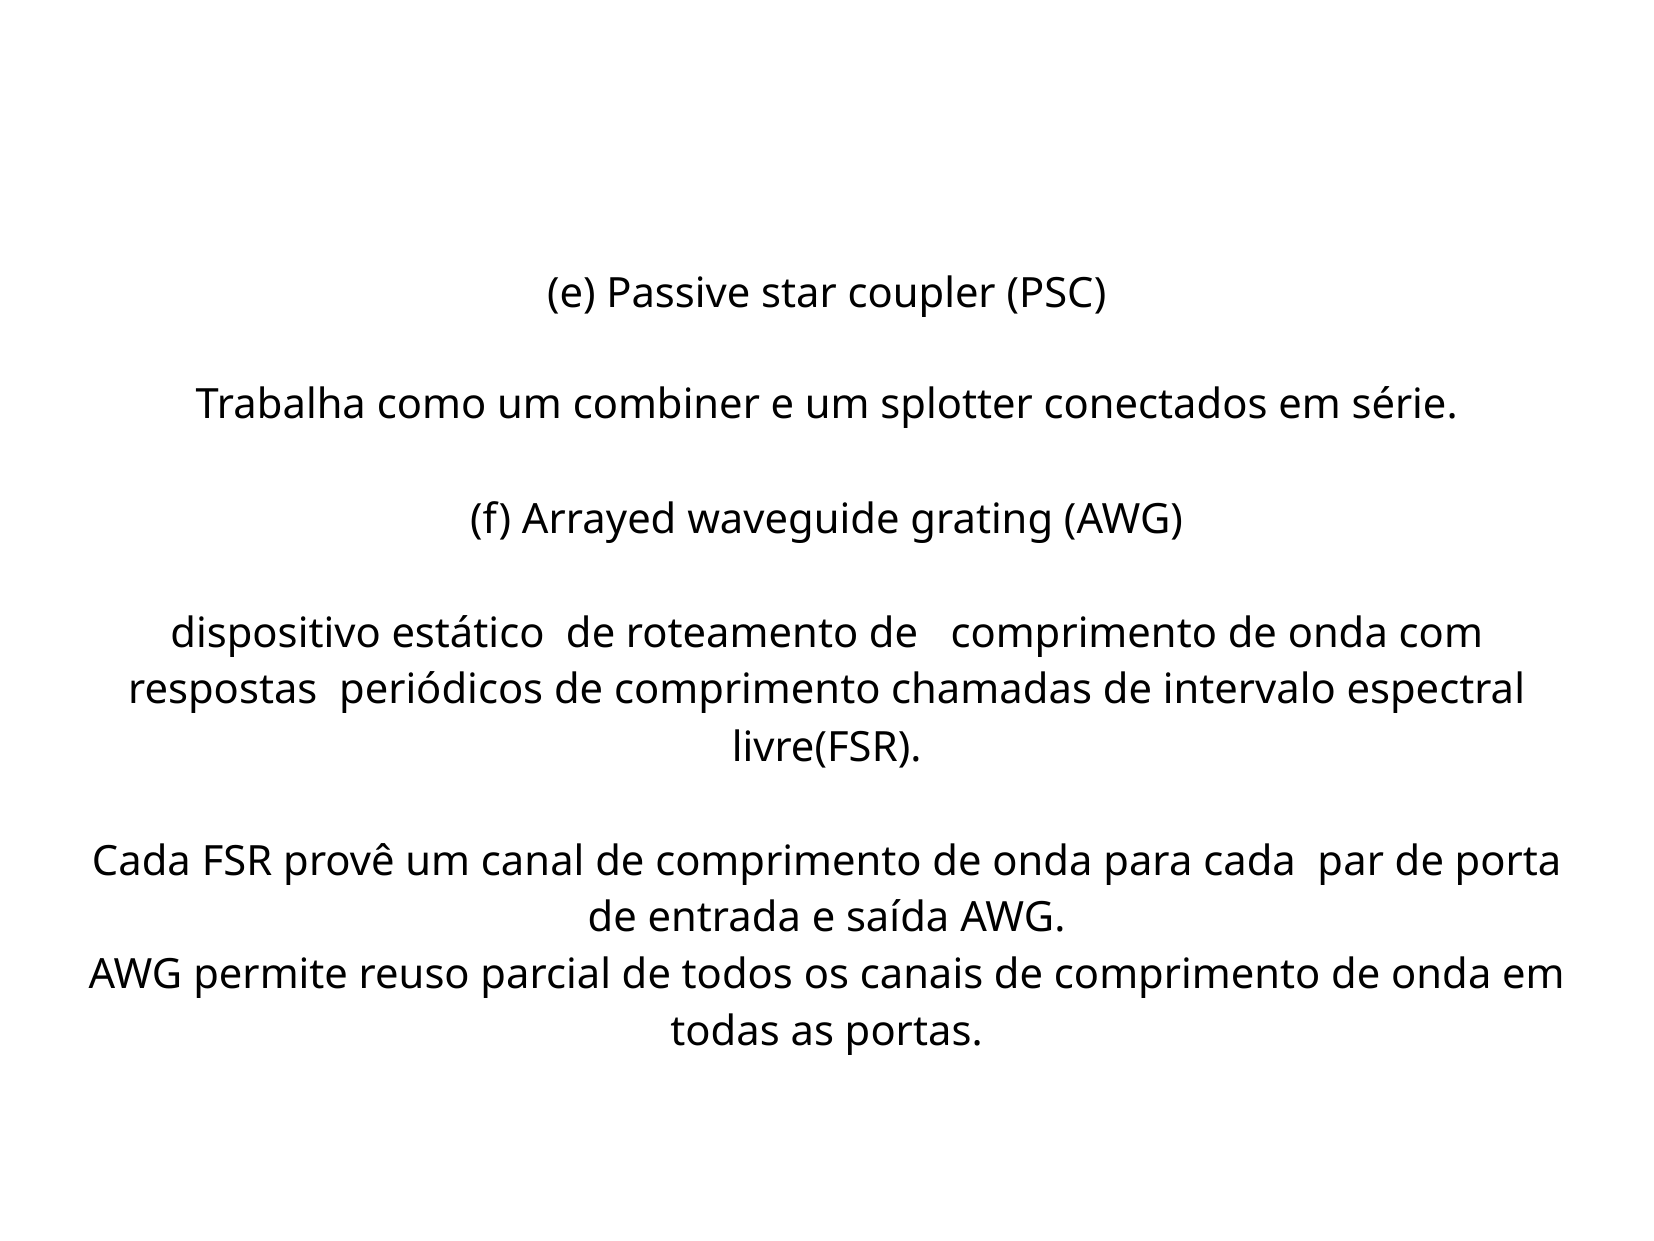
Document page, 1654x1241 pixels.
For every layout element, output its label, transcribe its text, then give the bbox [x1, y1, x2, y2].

subtitle (e) Passive star coupler (PSC) Trabalha como um combiner e um splotter conectados em série. (f) Arrayed waveguide grating (AWG) dispositivo estático de roteamento de comprimento de onda com respostas periódicos de comprimento chamadas de intervalo espectral livre(FSR). Cada FSR provê um canal de comprimento de onda para cada par de porta de entrada e saída AWG. AWG permite reuso parcial de todos os canais de comprimento de onda em todas as portas. [82, 285, 1571, 1114]
